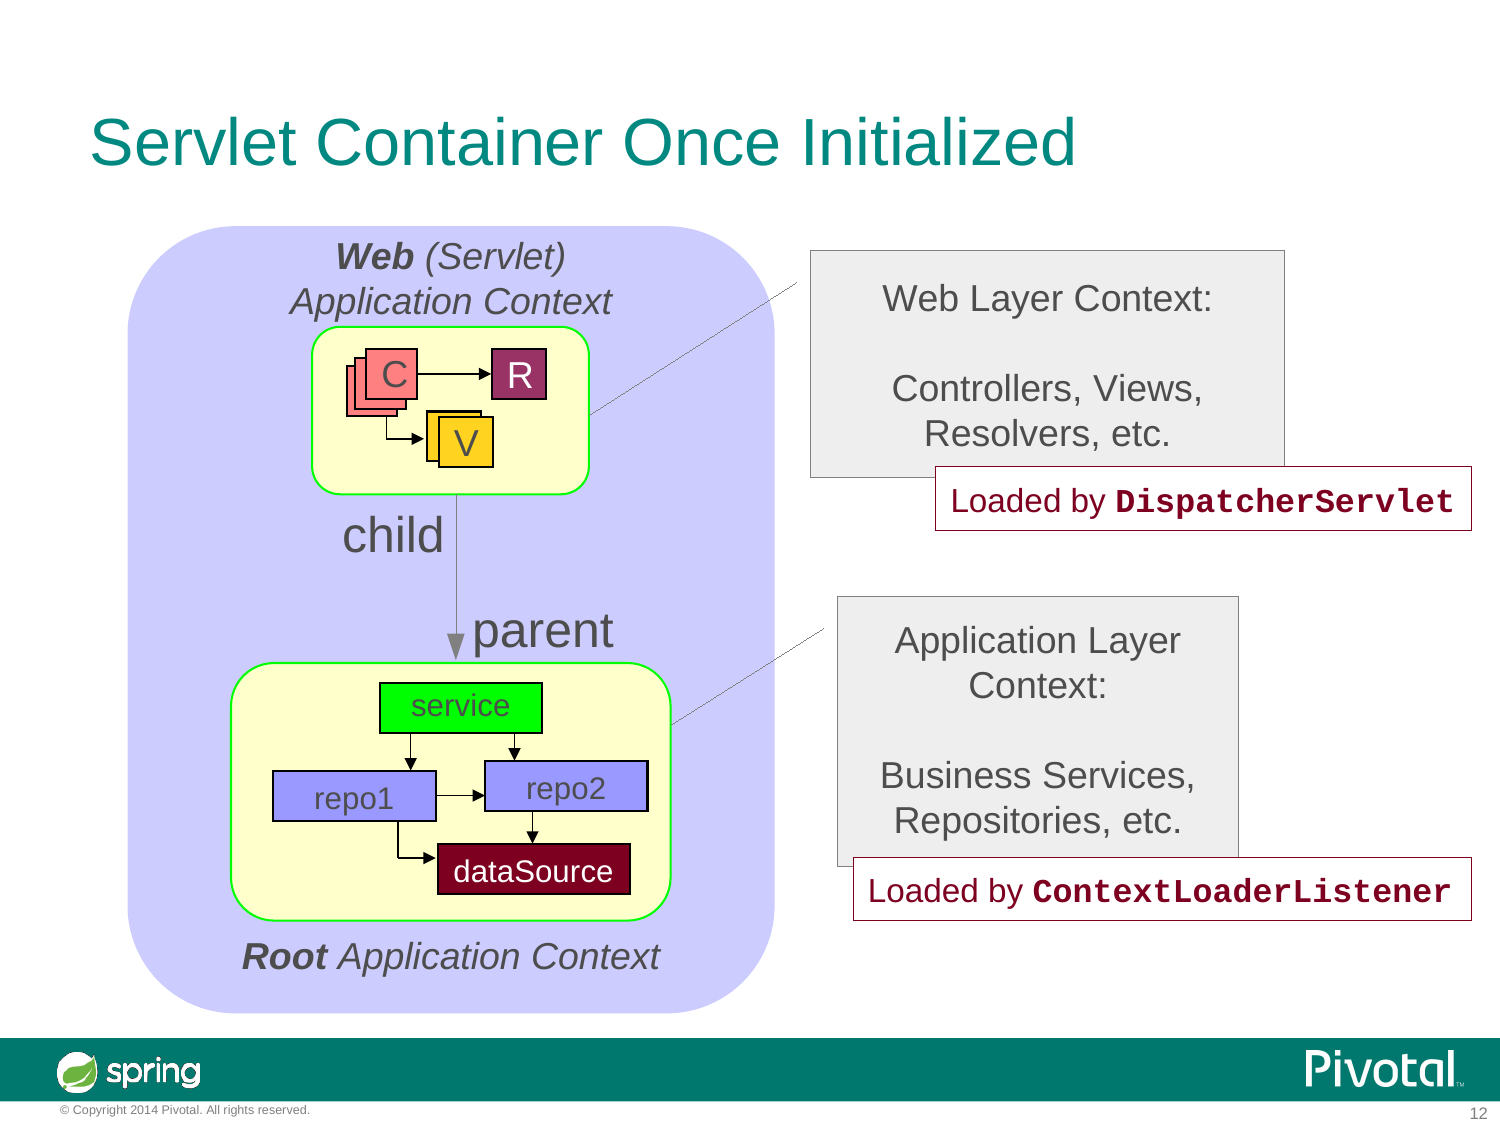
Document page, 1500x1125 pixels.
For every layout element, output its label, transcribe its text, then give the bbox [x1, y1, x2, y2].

text_box Web (Servlet) Application Context [260, 224, 642, 330]
text_box V [438, 417, 493, 468]
text_box C [366, 348, 418, 400]
text_box R [492, 348, 546, 399]
text_box Root Application Context [187, 924, 715, 985]
picture [32, 1041, 210, 1103]
text_box service [379, 683, 543, 734]
text_box child [327, 495, 474, 571]
text_box Application Layer Context: Business Services, Repositories, etc. [837, 596, 1239, 867]
text_box dataSource [437, 843, 630, 894]
text_box [127, 233, 775, 1014]
title Servlet Container Once Initialized [75, 44, 1426, 233]
text_box C [355, 358, 406, 409]
text_box C [346, 365, 398, 417]
text_box repo1 [273, 770, 436, 821]
text_box Web Layer Context: Controllers, Views, Resolvers, etc. [811, 250, 1285, 477]
text_box repo2 [484, 760, 648, 811]
picture [1306, 1050, 1464, 1087]
text_box Loaded by DispatcherServlet [935, 466, 1472, 531]
text_box V [427, 411, 481, 462]
text_box parent [457, 589, 651, 666]
text_box Loaded by ContextLoaderListener [853, 857, 1472, 921]
